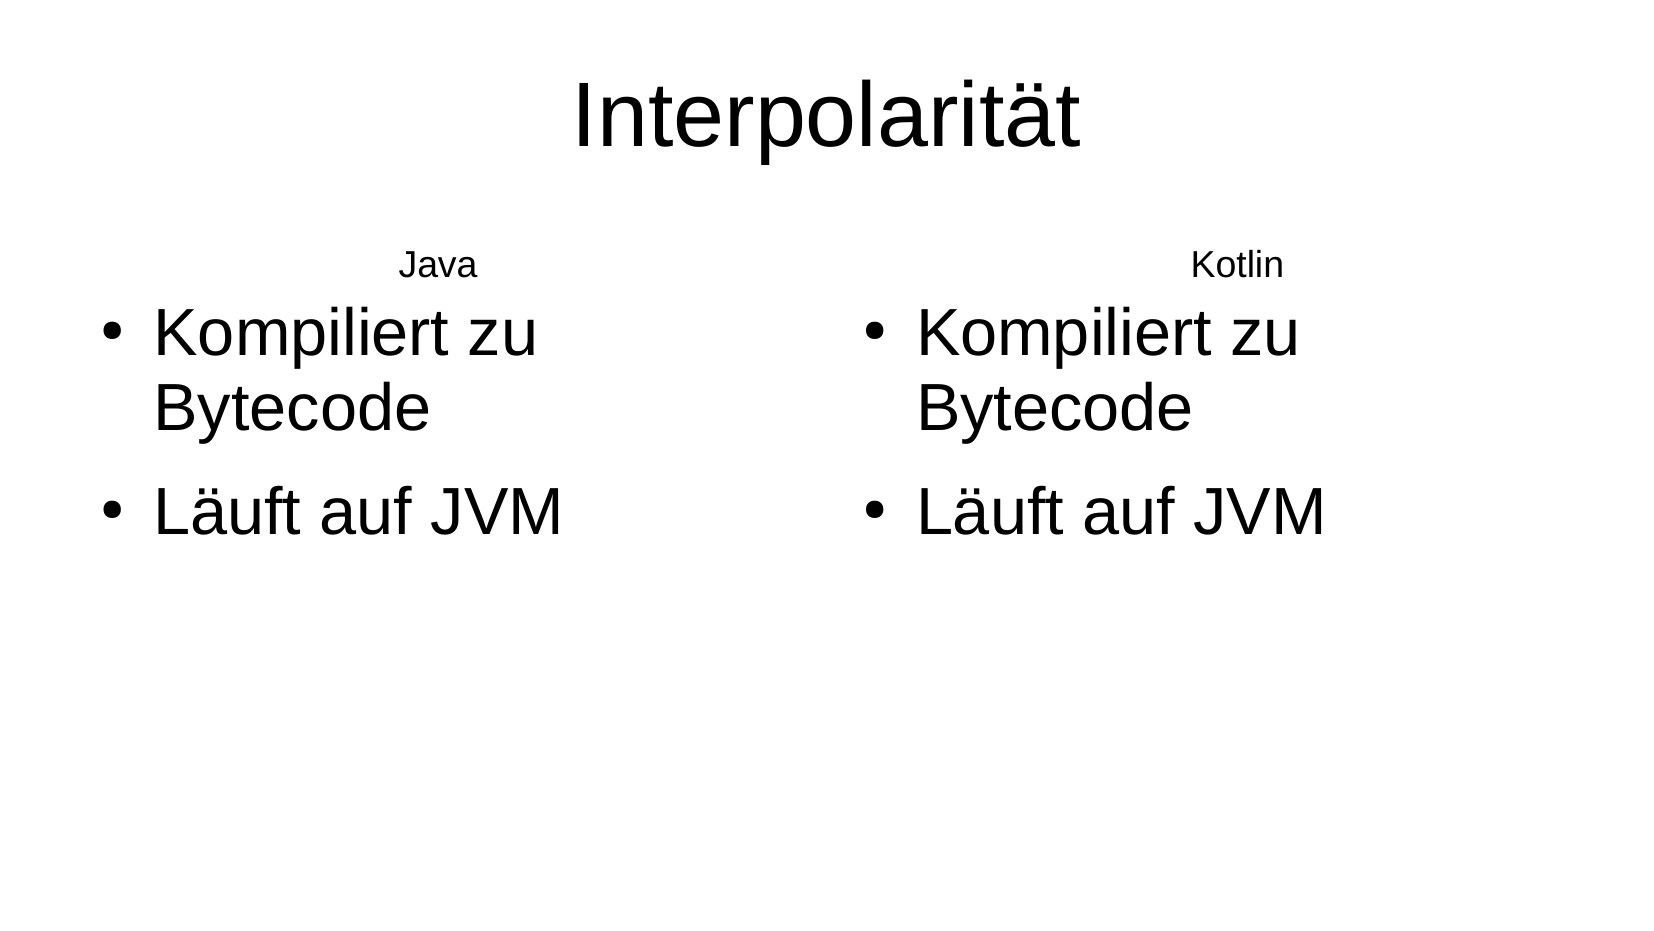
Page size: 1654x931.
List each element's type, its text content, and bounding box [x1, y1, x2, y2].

title Interpolarität [82, 37, 1571, 193]
list Kompiliert zu Bytecode Läuft auf JVM [845, 295, 1572, 758]
list Kompiliert zu Bytecode Läuft auf JVM [82, 295, 809, 758]
text_box Java [383, 236, 493, 294]
text_box Kotlin [1175, 236, 1300, 294]
